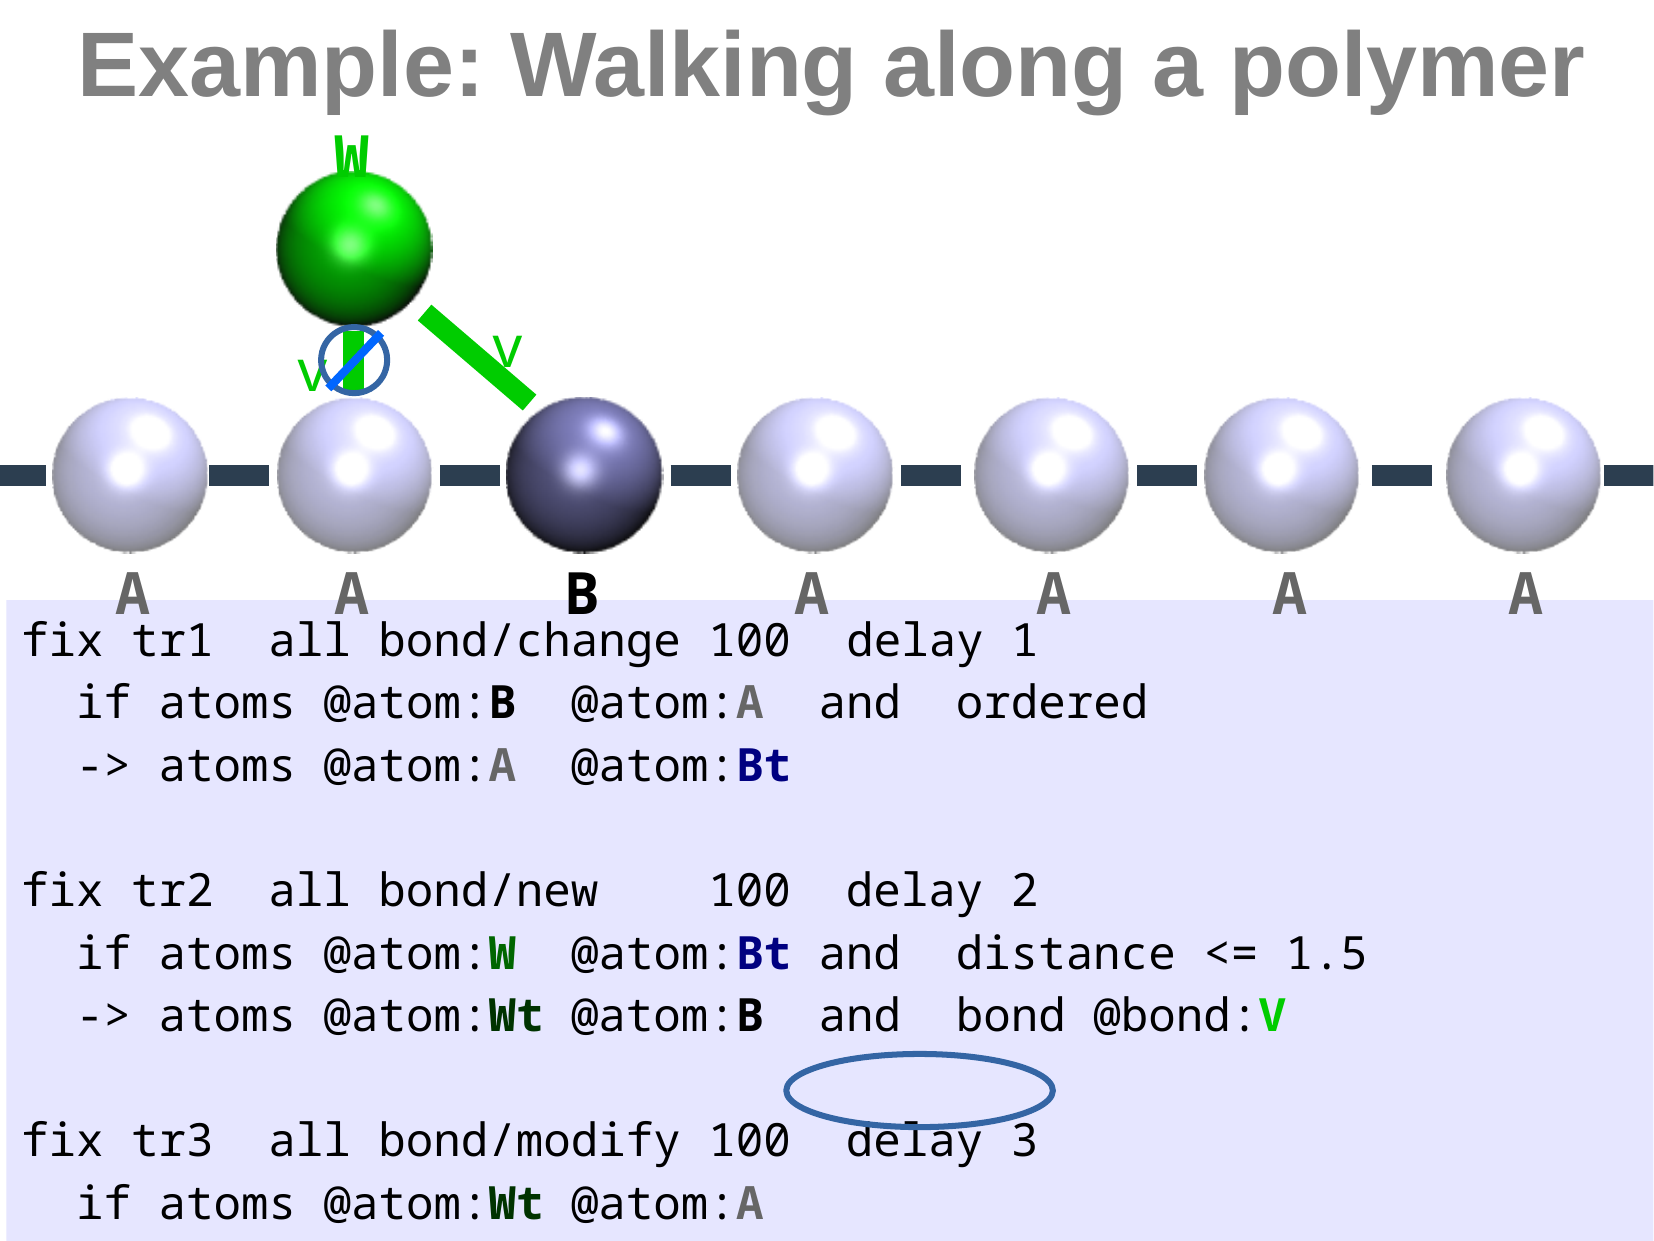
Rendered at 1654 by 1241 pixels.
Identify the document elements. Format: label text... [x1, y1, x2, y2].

text_box v [239, 321, 386, 405]
picture [277, 397, 434, 554]
picture [737, 397, 895, 554]
text_box A [278, 545, 426, 619]
text_box fix tr1 all bond/change 100 delay 1 if atoms @atom:B @atom:A and ordered -> atoms @atom:A @atom:Bt fix tr2 all bond/new 100 delay 2 if atoms @atom:W @atom:Bt and distance <= 1.5 -> atoms @atom:Wt @atom:B and bond @bond:V fix tr3 all bond/modify 100 delay 3 if atoms @atom:Wt @atom:A -> atoms @atom:W @atom:A and bond BREAK [6, 600, 1654, 1241]
text_box W [278, 108, 426, 182]
picture [1204, 397, 1361, 554]
picture [974, 397, 1131, 554]
picture [52, 397, 210, 554]
text_box A [1216, 545, 1364, 619]
text_box v [339, 344, 384, 390]
picture [506, 397, 664, 554]
text_box B [508, 545, 655, 619]
picture [1446, 397, 1603, 554]
title Example: Walking along a polymer [0, 0, 1654, 168]
text_box v [325, 331, 371, 378]
text_box v [433, 335, 487, 381]
text_box v [433, 298, 581, 381]
picture [276, 171, 433, 328]
text_box A [980, 545, 1128, 619]
text_box A [1453, 545, 1600, 619]
text_box A [738, 545, 886, 619]
text_box A [59, 545, 207, 619]
